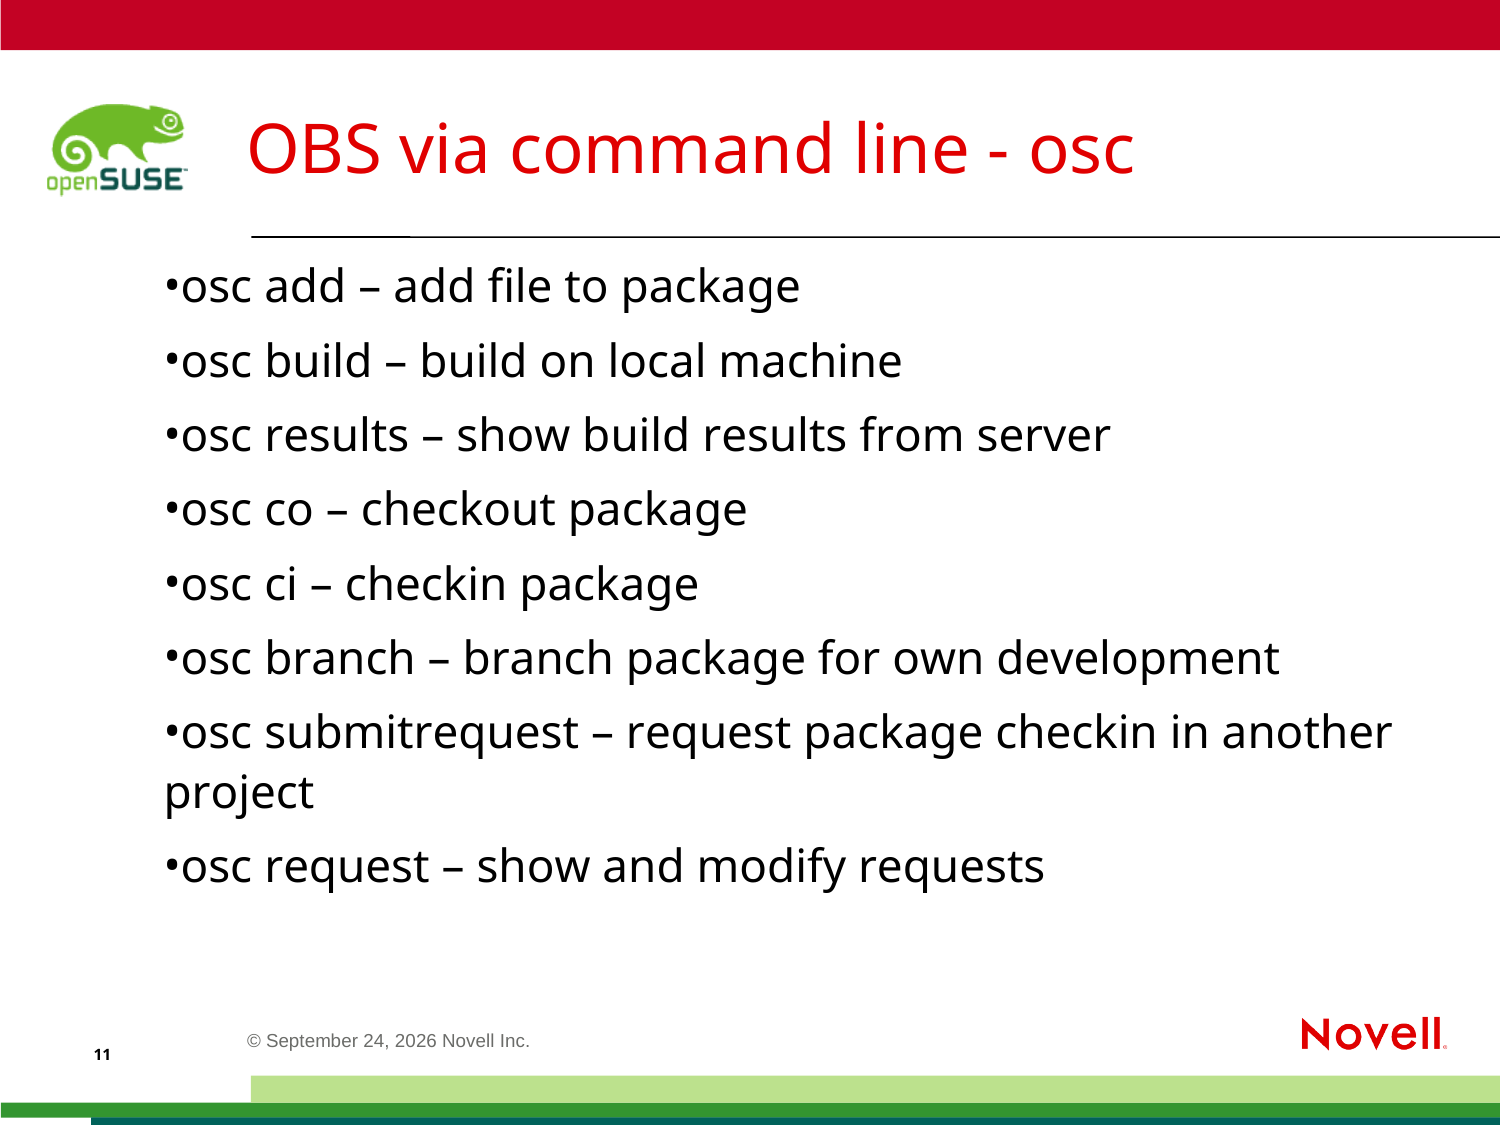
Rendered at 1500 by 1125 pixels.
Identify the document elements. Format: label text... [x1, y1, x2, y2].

list osc add – add file to package osc build – build on local machine osc results – show build results from server osc co – checkout package osc ci – checkin package osc branch – branch package for own development osc submitrequest – request package checkin in another project osc request – show and modify requests [163, 254, 1404, 817]
picture [1295, 1011, 1453, 1056]
title OBS via command line - osc [246, 68, 1409, 231]
picture [47, 104, 188, 197]
